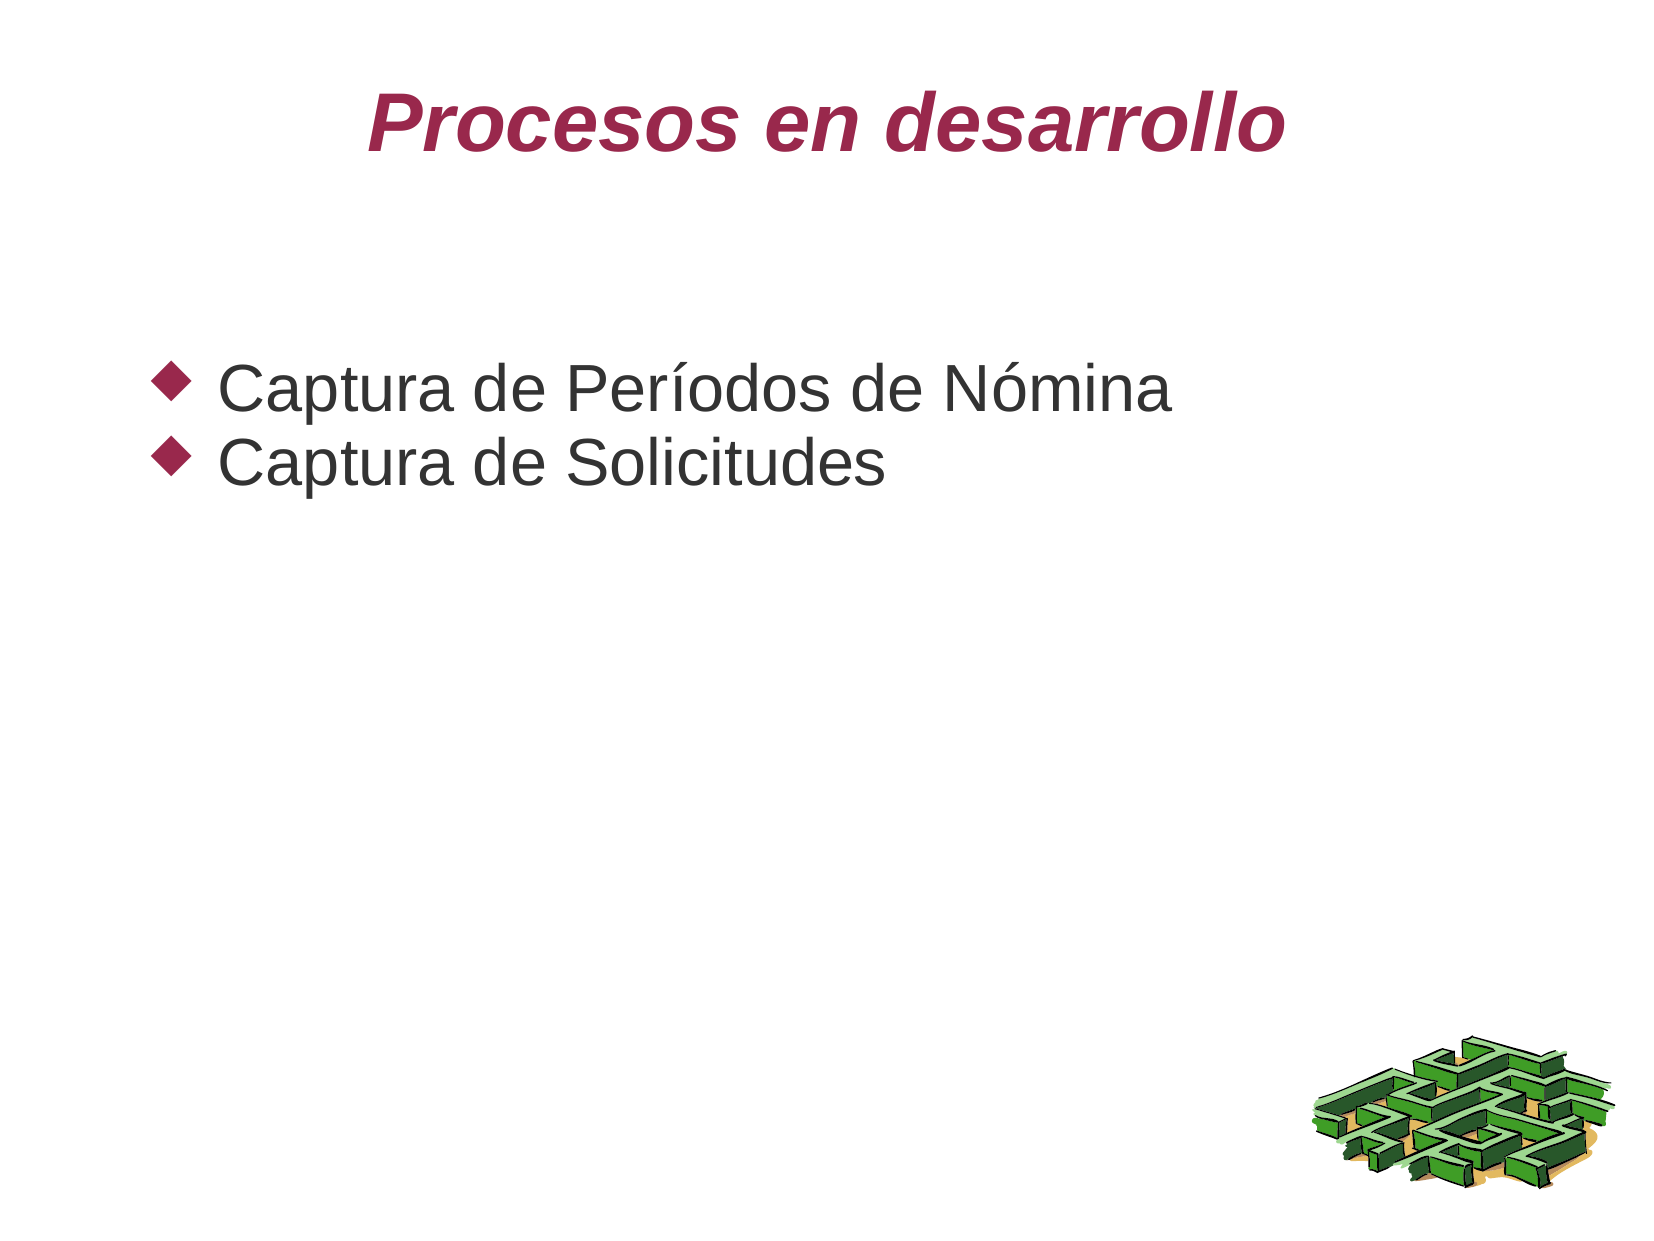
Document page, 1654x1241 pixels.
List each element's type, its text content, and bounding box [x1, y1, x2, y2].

title Procesos en desarrollo [121, 19, 1534, 227]
list Captura de Períodos de Nómina Captura de Solicitudes [134, 350, 1516, 1133]
